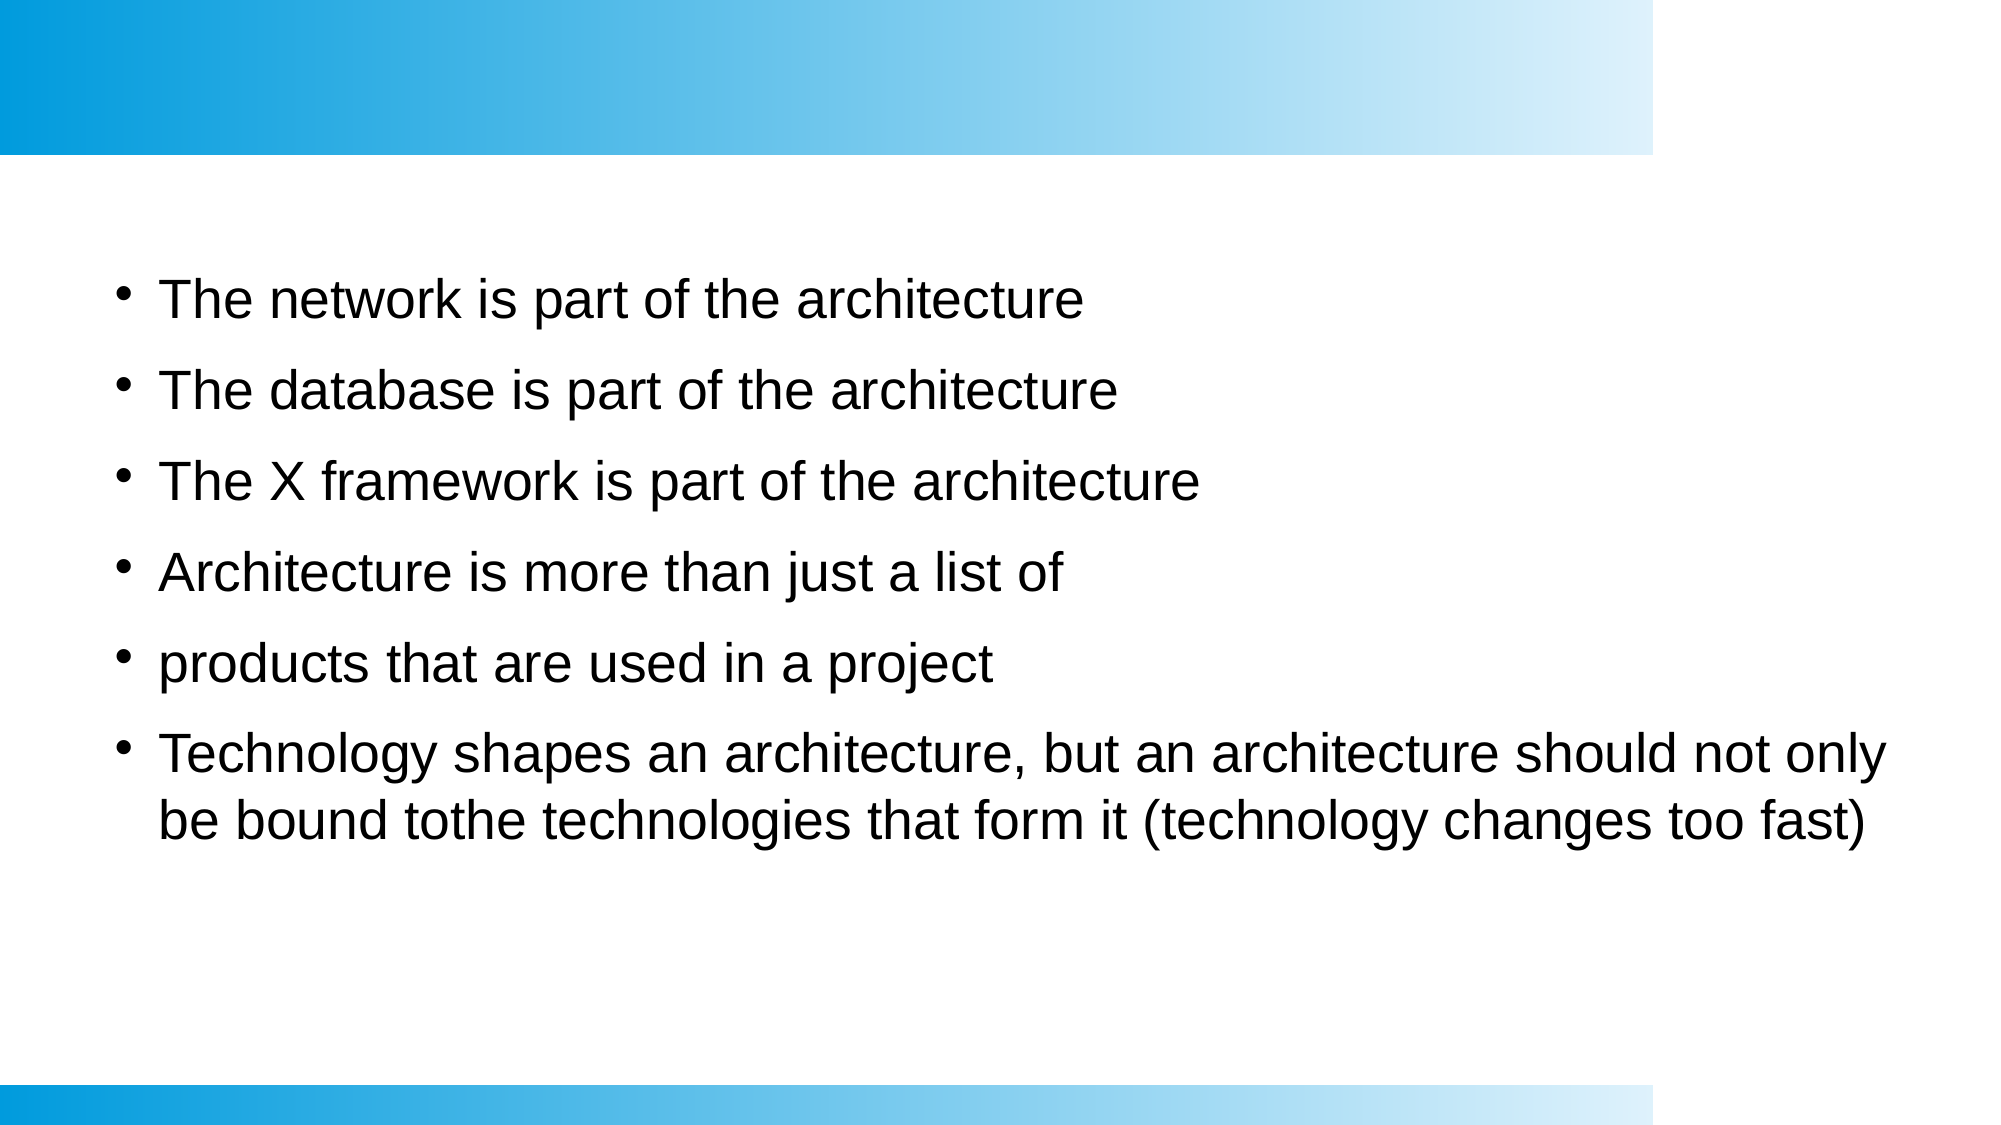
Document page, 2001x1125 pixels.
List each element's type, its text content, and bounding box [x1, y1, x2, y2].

list The network is part of the architecture The database is part of the architecture The X framework is part of the architecture Architecture is more than just a list of products that are used in a project Technology shapes an architecture, but an architecture should not only be bound tothe technologies that form it (technology changes too fast) [99, 263, 1900, 916]
